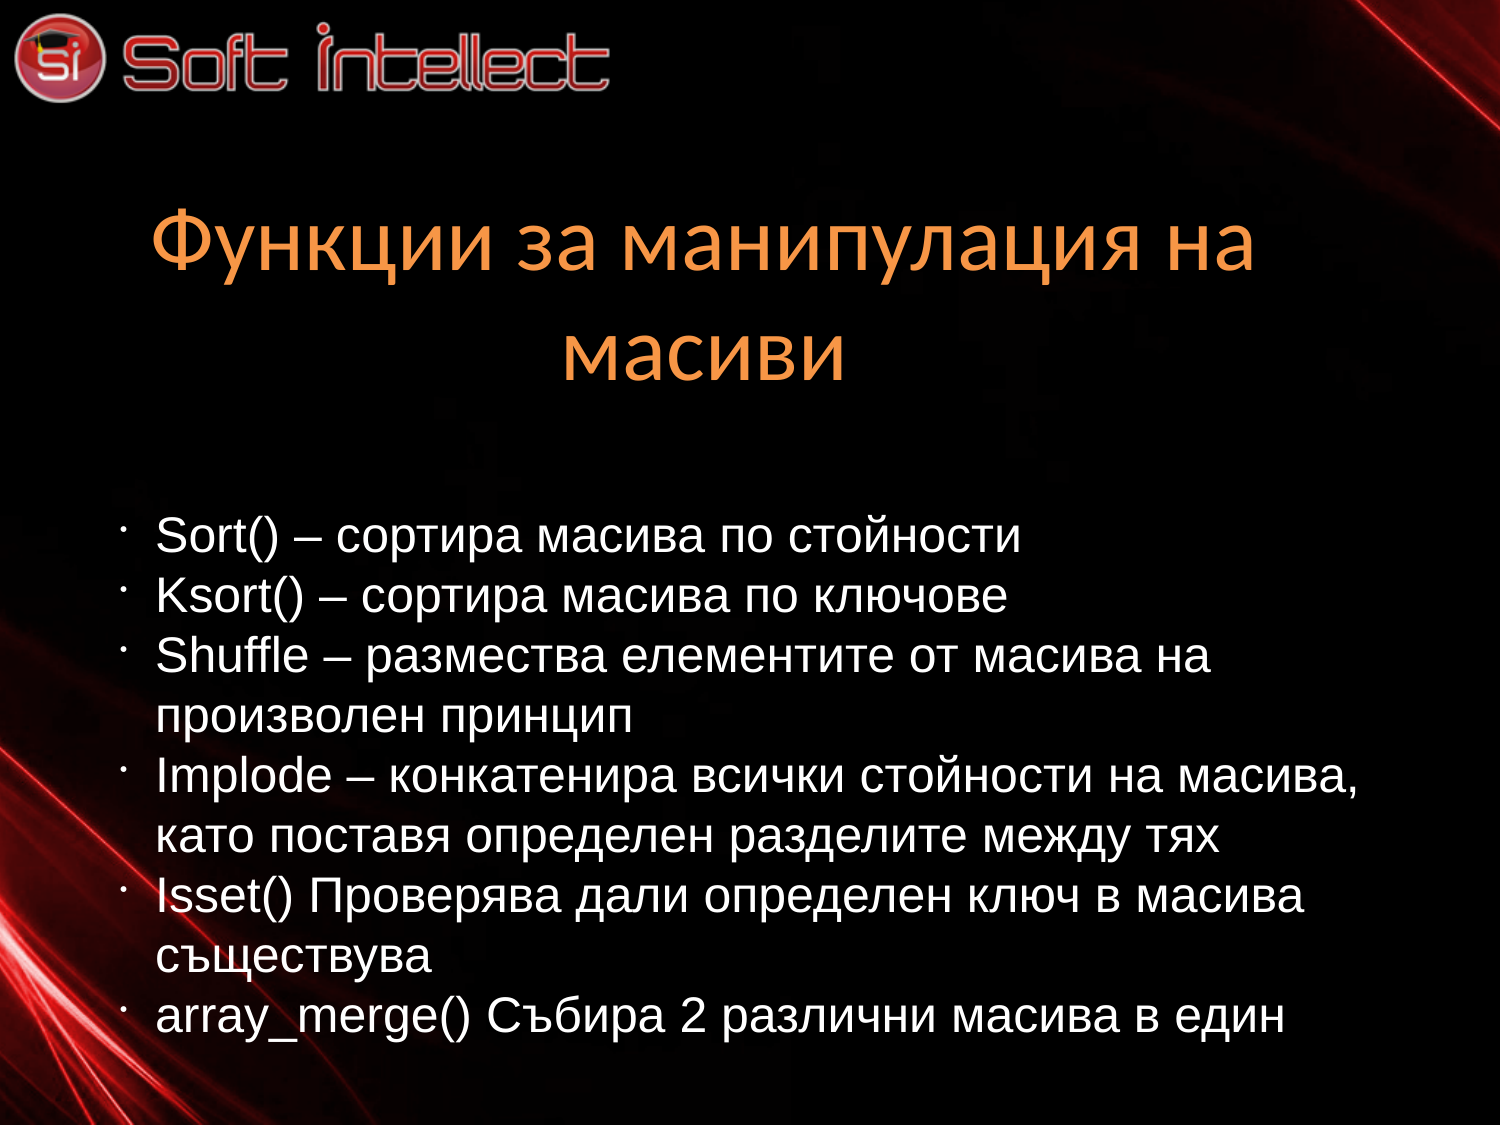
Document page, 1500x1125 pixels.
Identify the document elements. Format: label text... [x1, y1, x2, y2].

text_box Sort() – сортира масива по стойности Ksort() – сортира масива по ключове Shuffle – размества елементите от масива на произволен принцип Implode – конкатенира всички стойности на масива, като поставя определен разделите между тях Isset() Проверява дали определен ключ в масива съществува array_merge() Събира 2 различни масива в един [104, 495, 1470, 826]
text_box Функции за манипулация на масиви [29, 195, 1380, 382]
picture [0, 0, 1500, 1125]
